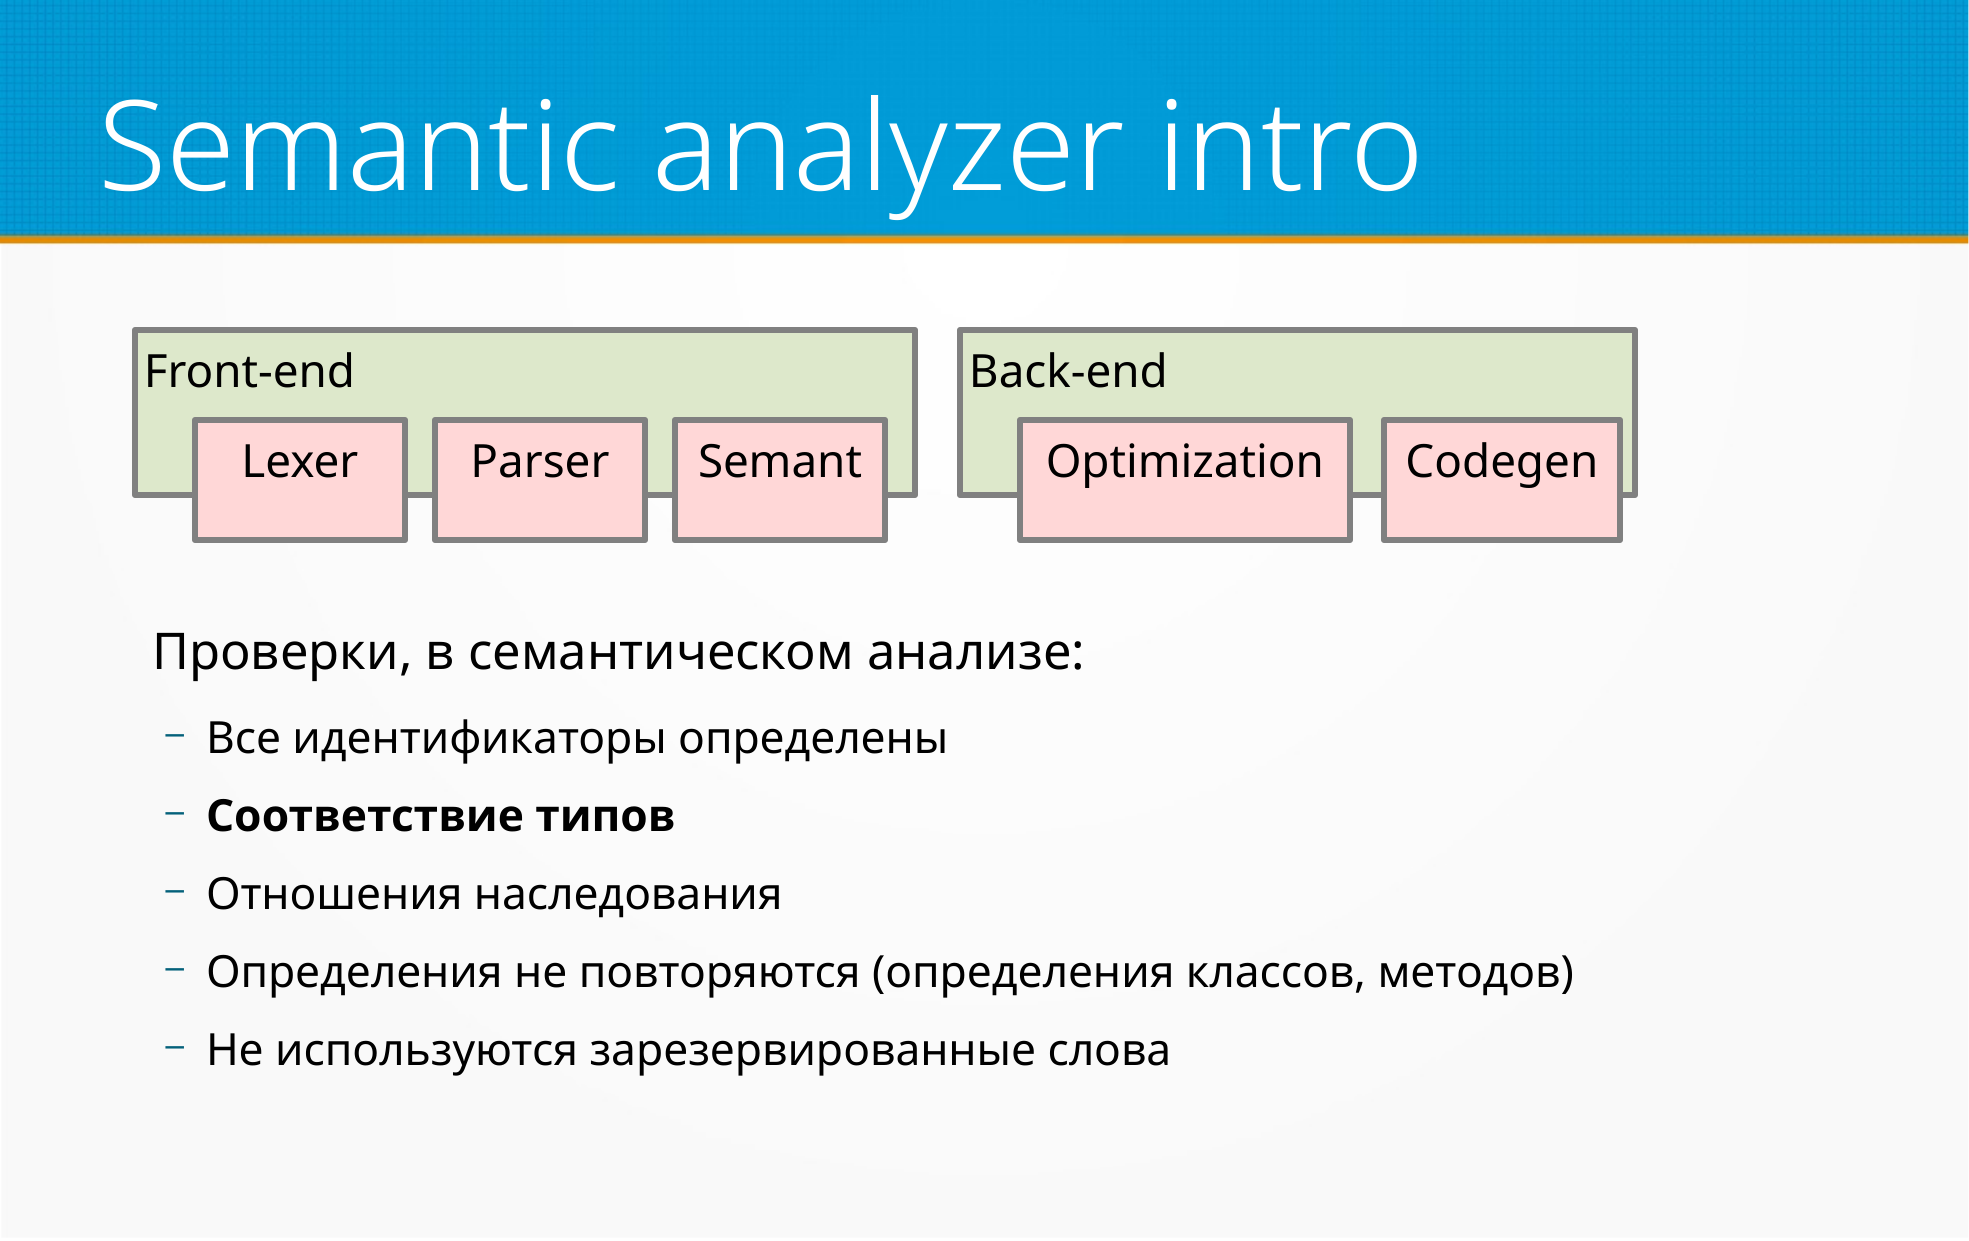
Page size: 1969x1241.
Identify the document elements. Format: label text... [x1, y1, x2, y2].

title Semantic analyzer intro [98, 19, 1870, 227]
text_box Front-end [135, 330, 916, 496]
text_box Optimization [1020, 420, 1351, 541]
text_box Lexer [195, 420, 406, 541]
text_box Semant [675, 420, 886, 541]
list Проверки, в семантическом анализе: Все идентификаторы определены Соответствие типов Отношения наследования Определения не повторяются (определения классов, методов) Не используются зарезервированные слова [98, 615, 1861, 1081]
text_box Back-end [960, 330, 1636, 496]
picture [0, 233, 1969, 1241]
text_box Parser [435, 420, 646, 541]
text_box Codegen [1384, 420, 1621, 541]
